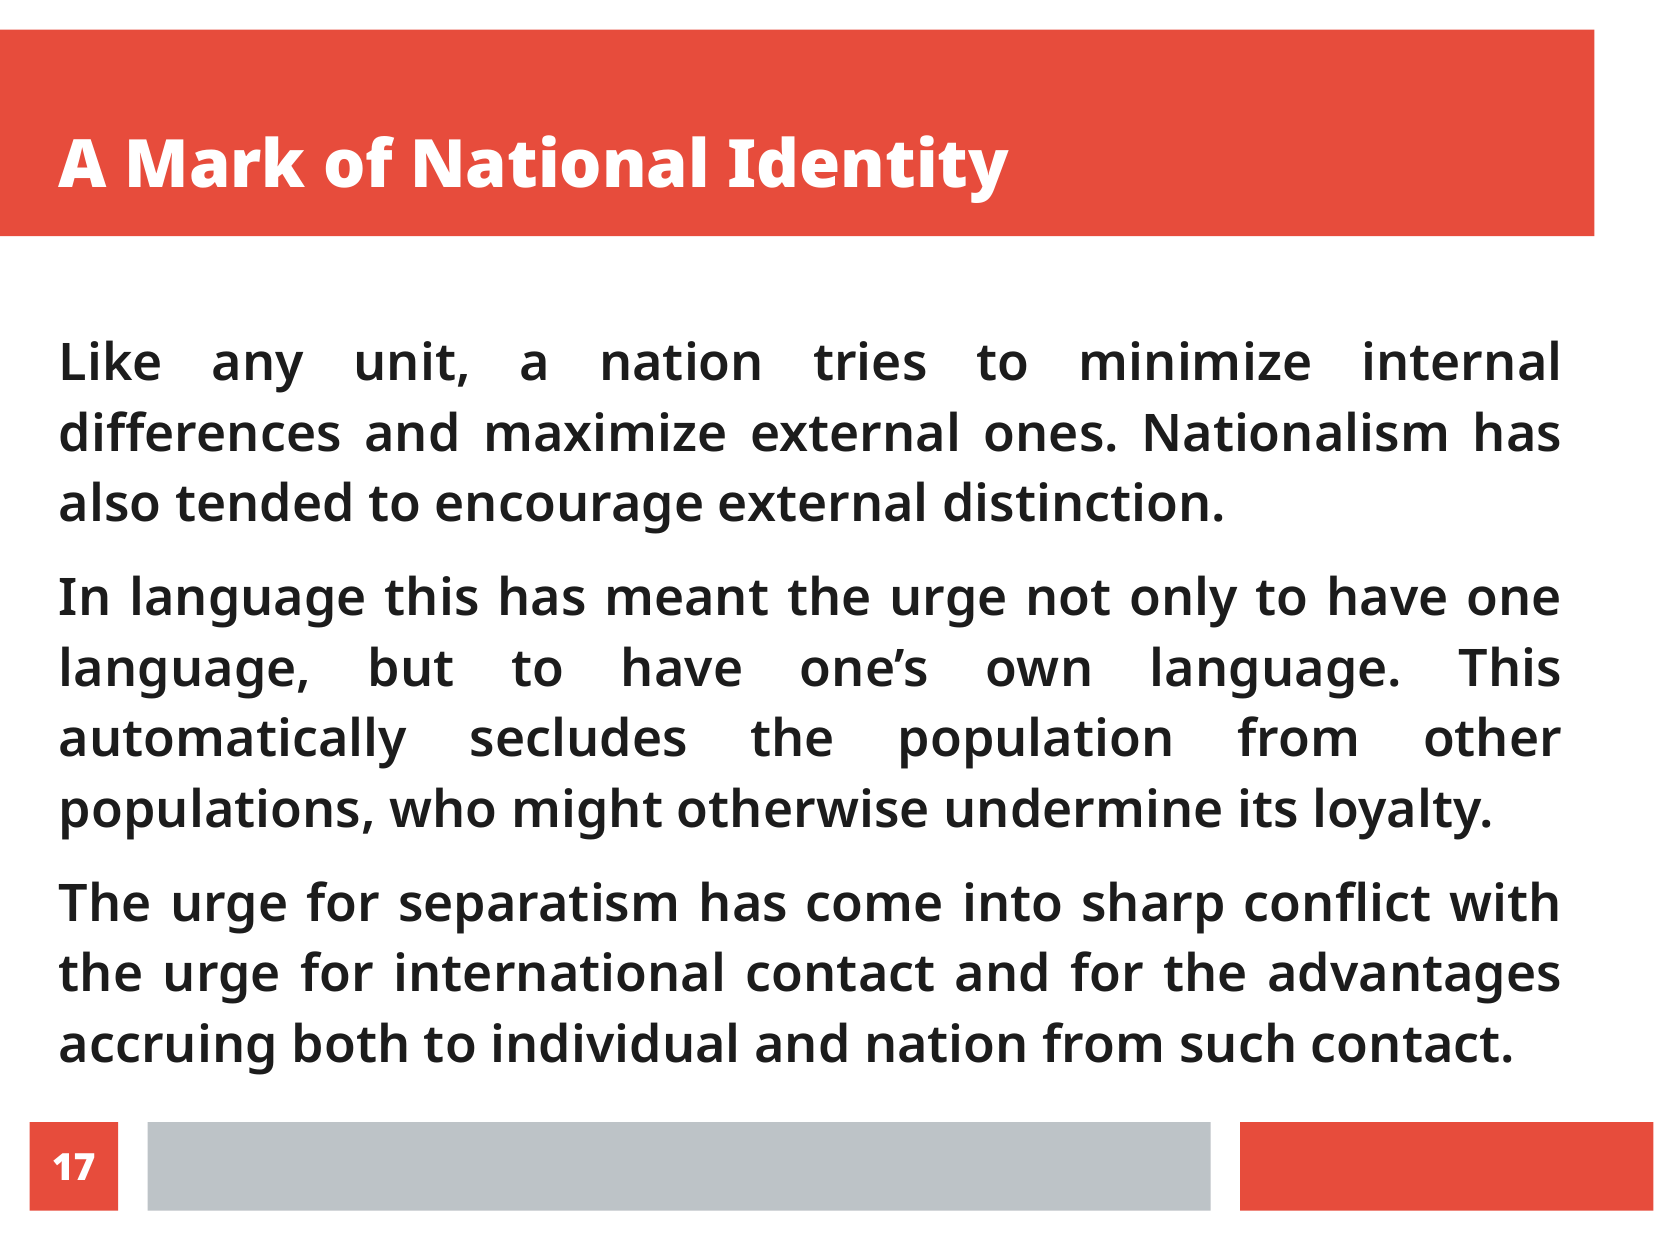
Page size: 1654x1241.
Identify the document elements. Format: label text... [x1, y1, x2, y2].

title A Mark of National Identity [59, 59, 1595, 207]
list Like any unit, a nation tries to minimize internal differences and maximize external ones. Nationalism has also tended to encourage external distinction. In language this has meant the urge not only to have one language, but to have one’s own language. This automatically secludes the population from other populations, who might otherwise undermine its loyalty. The urge for separatism has come into sharp conflict with the urge for international contact and for the advantages accruing both to individual and nation from such contact. [59, 324, 1565, 1093]
